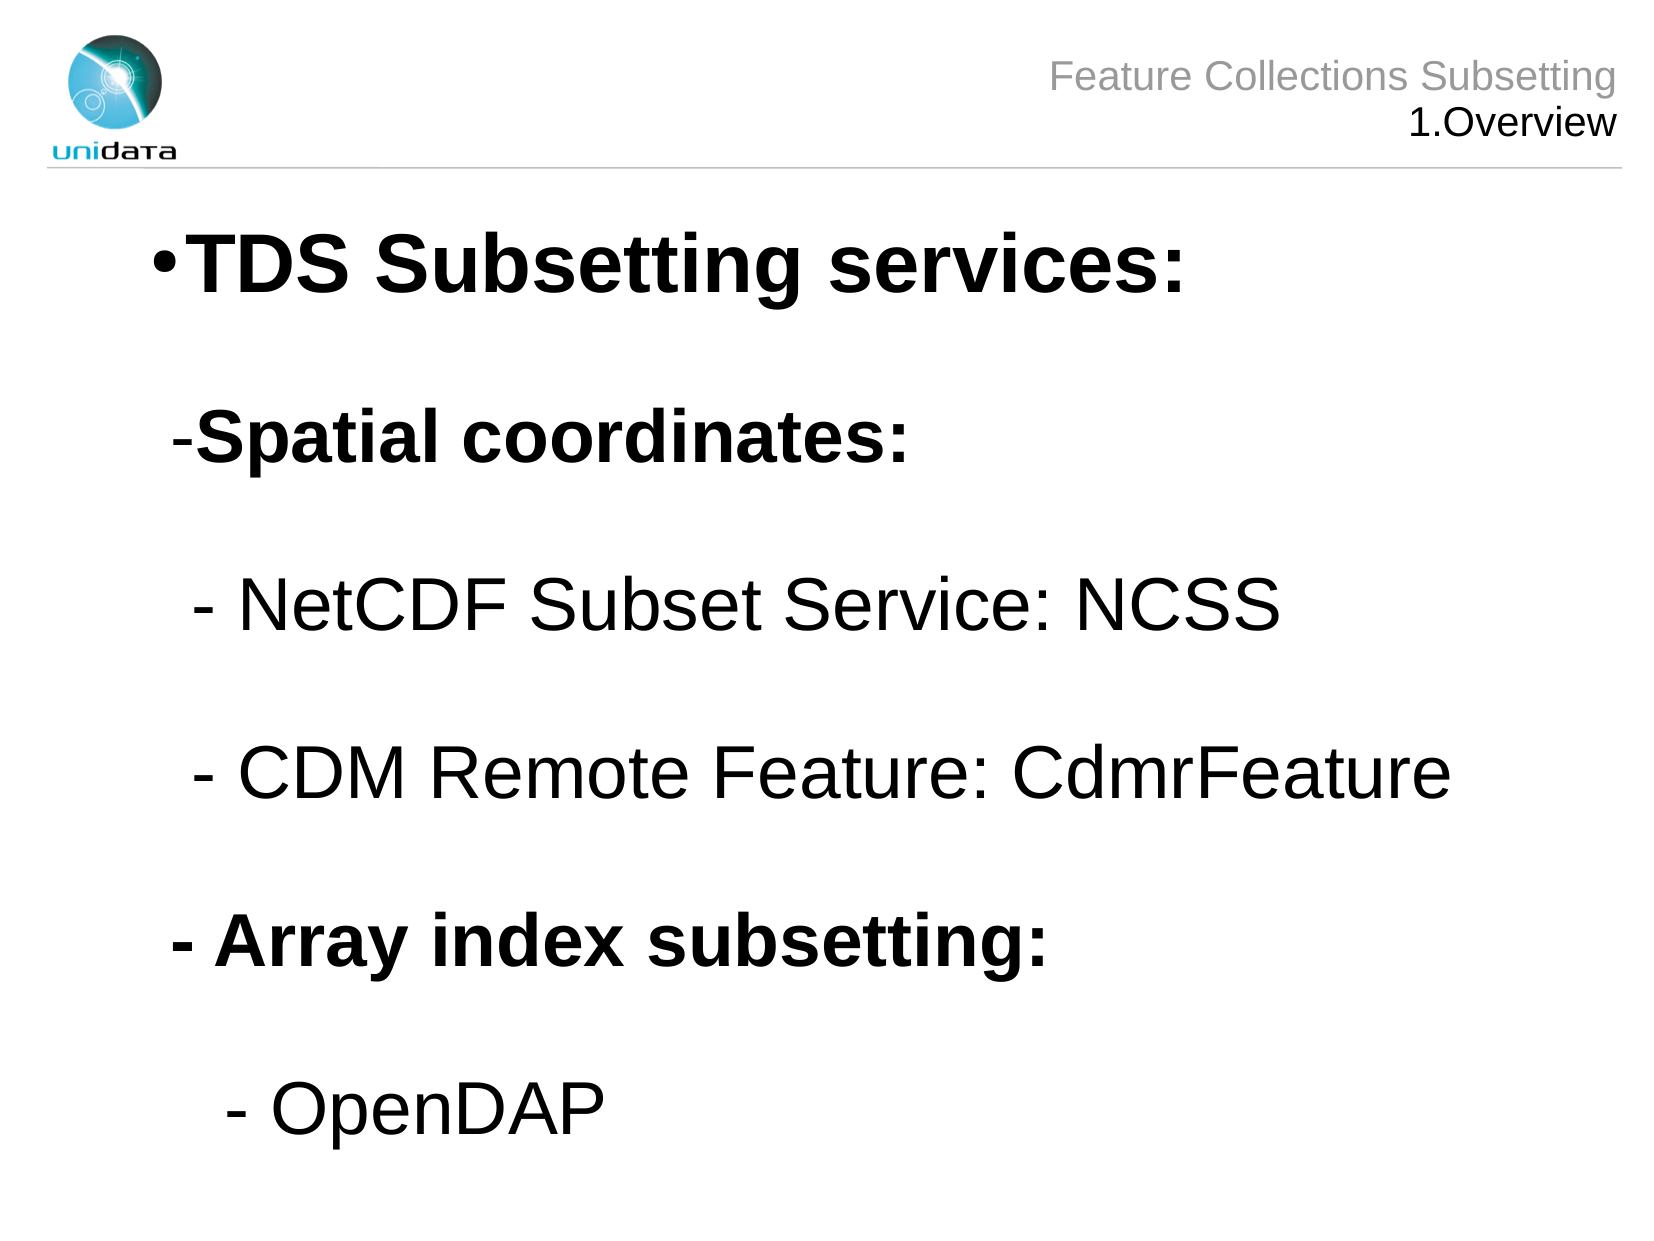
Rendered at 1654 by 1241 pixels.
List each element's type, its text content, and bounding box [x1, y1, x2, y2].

picture [41, 23, 187, 174]
text_box TDS Subsetting services: -Spatial coordinates: - NetCDF Subset Service: NCSS - CDM Remote Feature: CdmrFeature - Array index subsetting: - OpenDAP [135, 210, 1501, 1241]
text_box Feature Collections Subsetting 1.Overview [980, 41, 1618, 158]
